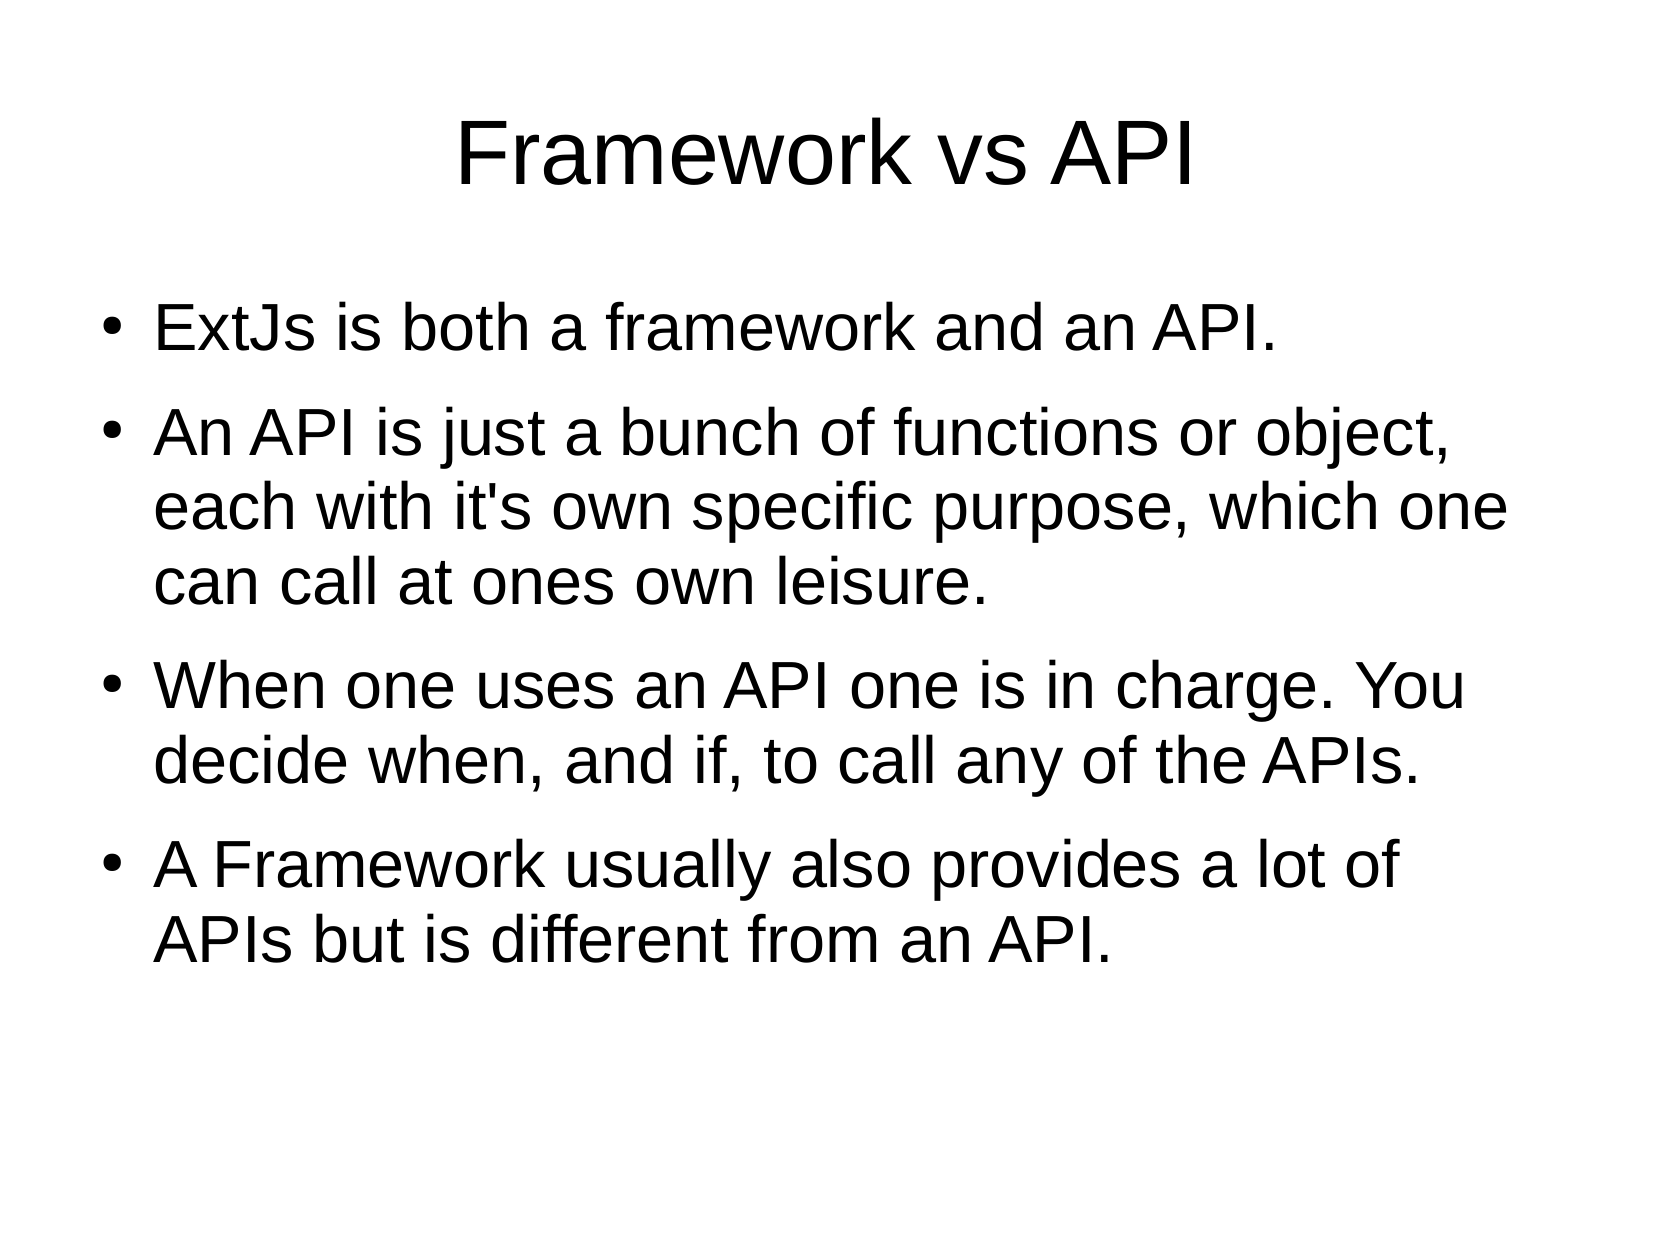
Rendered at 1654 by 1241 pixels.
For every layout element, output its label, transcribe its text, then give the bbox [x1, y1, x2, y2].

list ExtJs is both a framework and an API. An API is just a bunch of functions or object, each with it's own specific purpose, which one can call at ones own leisure. When one uses an API one is in charge. You decide when, and if, to call any of the APIs. A Framework usually also provides a lot of APIs but is different from an API. [82, 290, 1538, 1010]
title Framework vs API [82, 49, 1571, 257]
